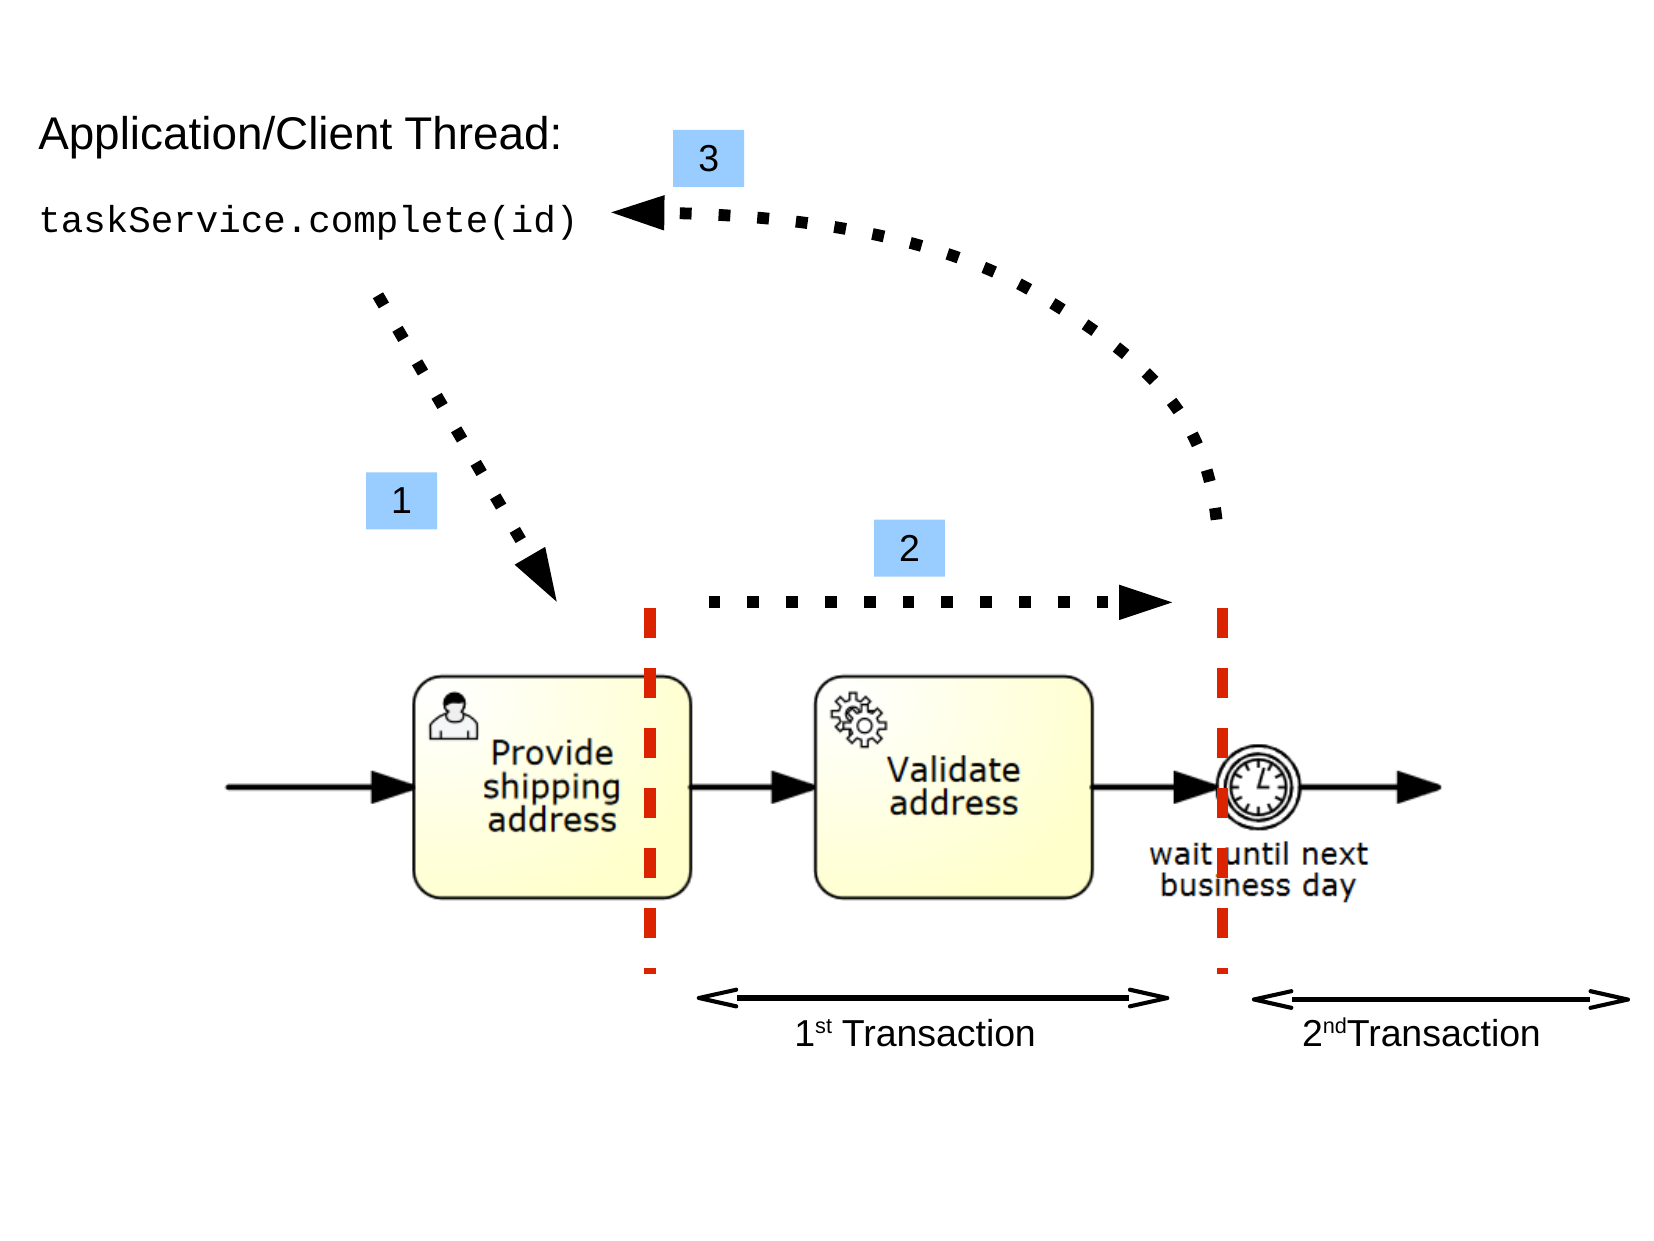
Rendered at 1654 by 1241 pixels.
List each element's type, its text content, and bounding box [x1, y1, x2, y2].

text_box 1st Transaction [779, 1004, 1075, 1063]
text_box 2ndTransaction [1287, 1004, 1583, 1063]
picture [211, 657, 1446, 951]
text_box 1 [366, 472, 438, 530]
text_box 2 [874, 519, 945, 577]
text_box 3 [673, 129, 745, 187]
text_box Application/Client Thread: taskService.complete(id) [23, 100, 662, 249]
